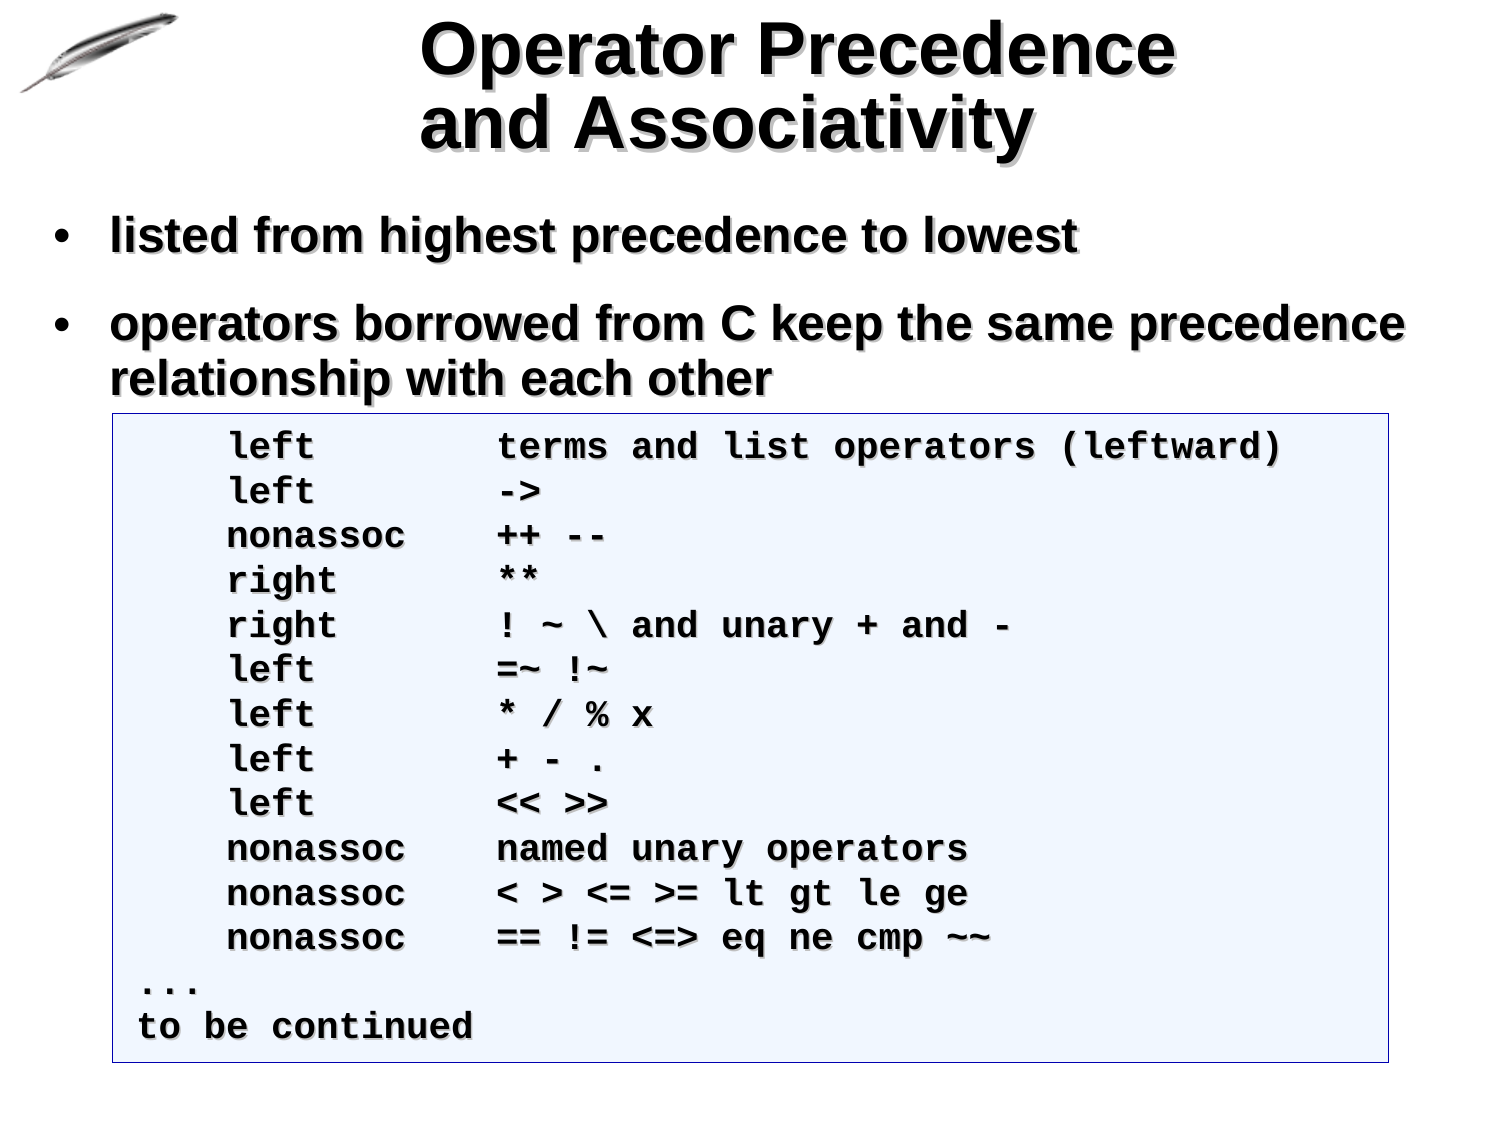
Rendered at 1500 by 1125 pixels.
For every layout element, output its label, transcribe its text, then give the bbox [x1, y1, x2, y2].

title Operator Precedence and Associativity [419, 0, 1459, 179]
text_box left terms and list operators (leftward) left -> nonassoc ++ -- right ** right ! ~ \ and unary + and - left =~ !~ left * / % x left + - . left << >> nonassoc named unary operators nonassoc < > <= >= lt gt le ge nonassoc == != <=> eq ne cmp ~~ ... to be continued [112, 413, 1389, 1063]
list listed from highest precedence to lowest operators borrowed from C keep the same precedence relationship with each other [53, 207, 1447, 1084]
picture [16, 11, 184, 95]
